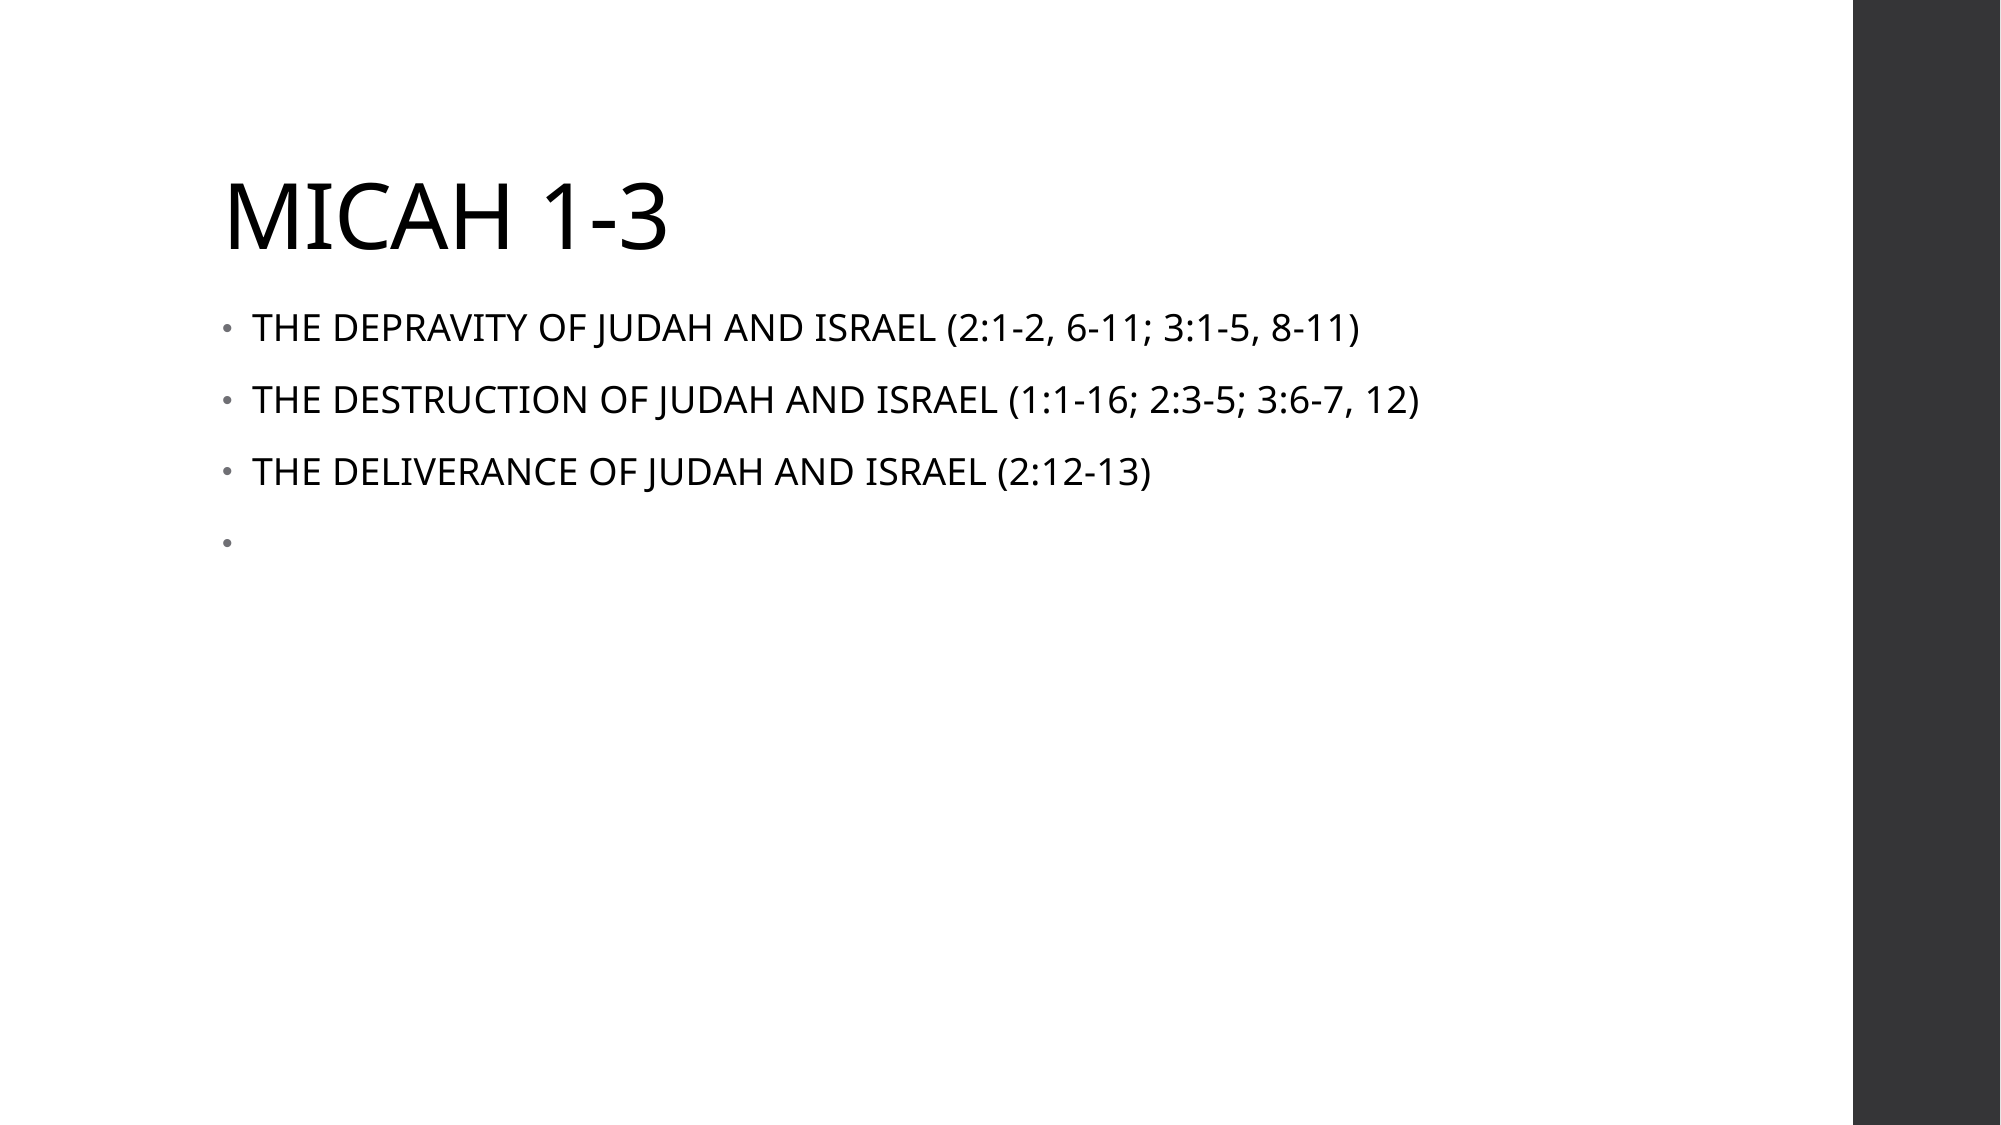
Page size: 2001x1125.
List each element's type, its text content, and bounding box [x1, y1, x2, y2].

title MICAH 1-3 [206, 60, 1797, 278]
list THE DEPRAVITY OF JUDAH AND ISRAEL (2:1-2, 6-11; 3:1-5, 8-11) THE DESTRUCTION OF JUDAH AND ISRAEL (1:1-16; 2:3-5; 3:6-7, 12) THE DELIVERANCE OF JUDAH AND ISRAEL (2:12-13) [206, 299, 1617, 1014]
